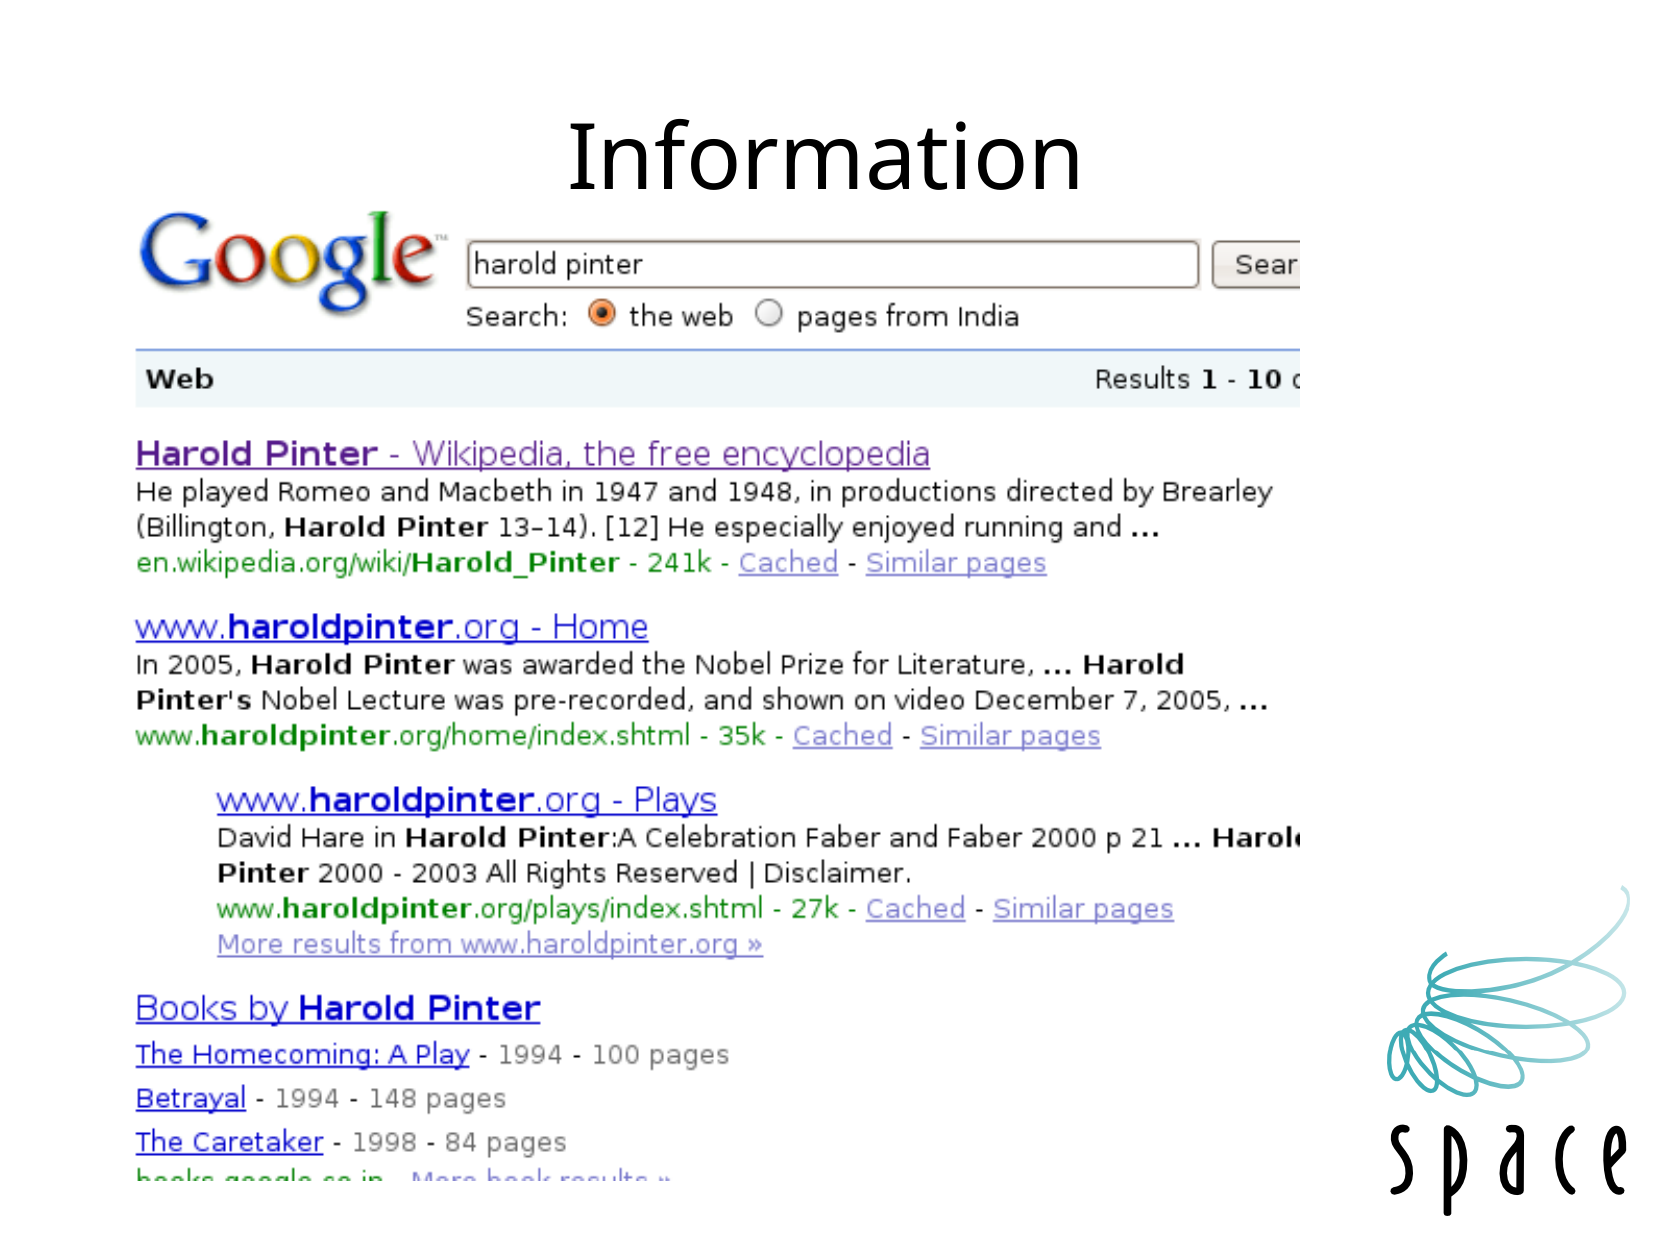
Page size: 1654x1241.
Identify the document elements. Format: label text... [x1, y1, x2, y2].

title Information [82, 56, 1571, 249]
picture [128, 191, 1300, 1181]
picture [1387, 885, 1630, 1216]
